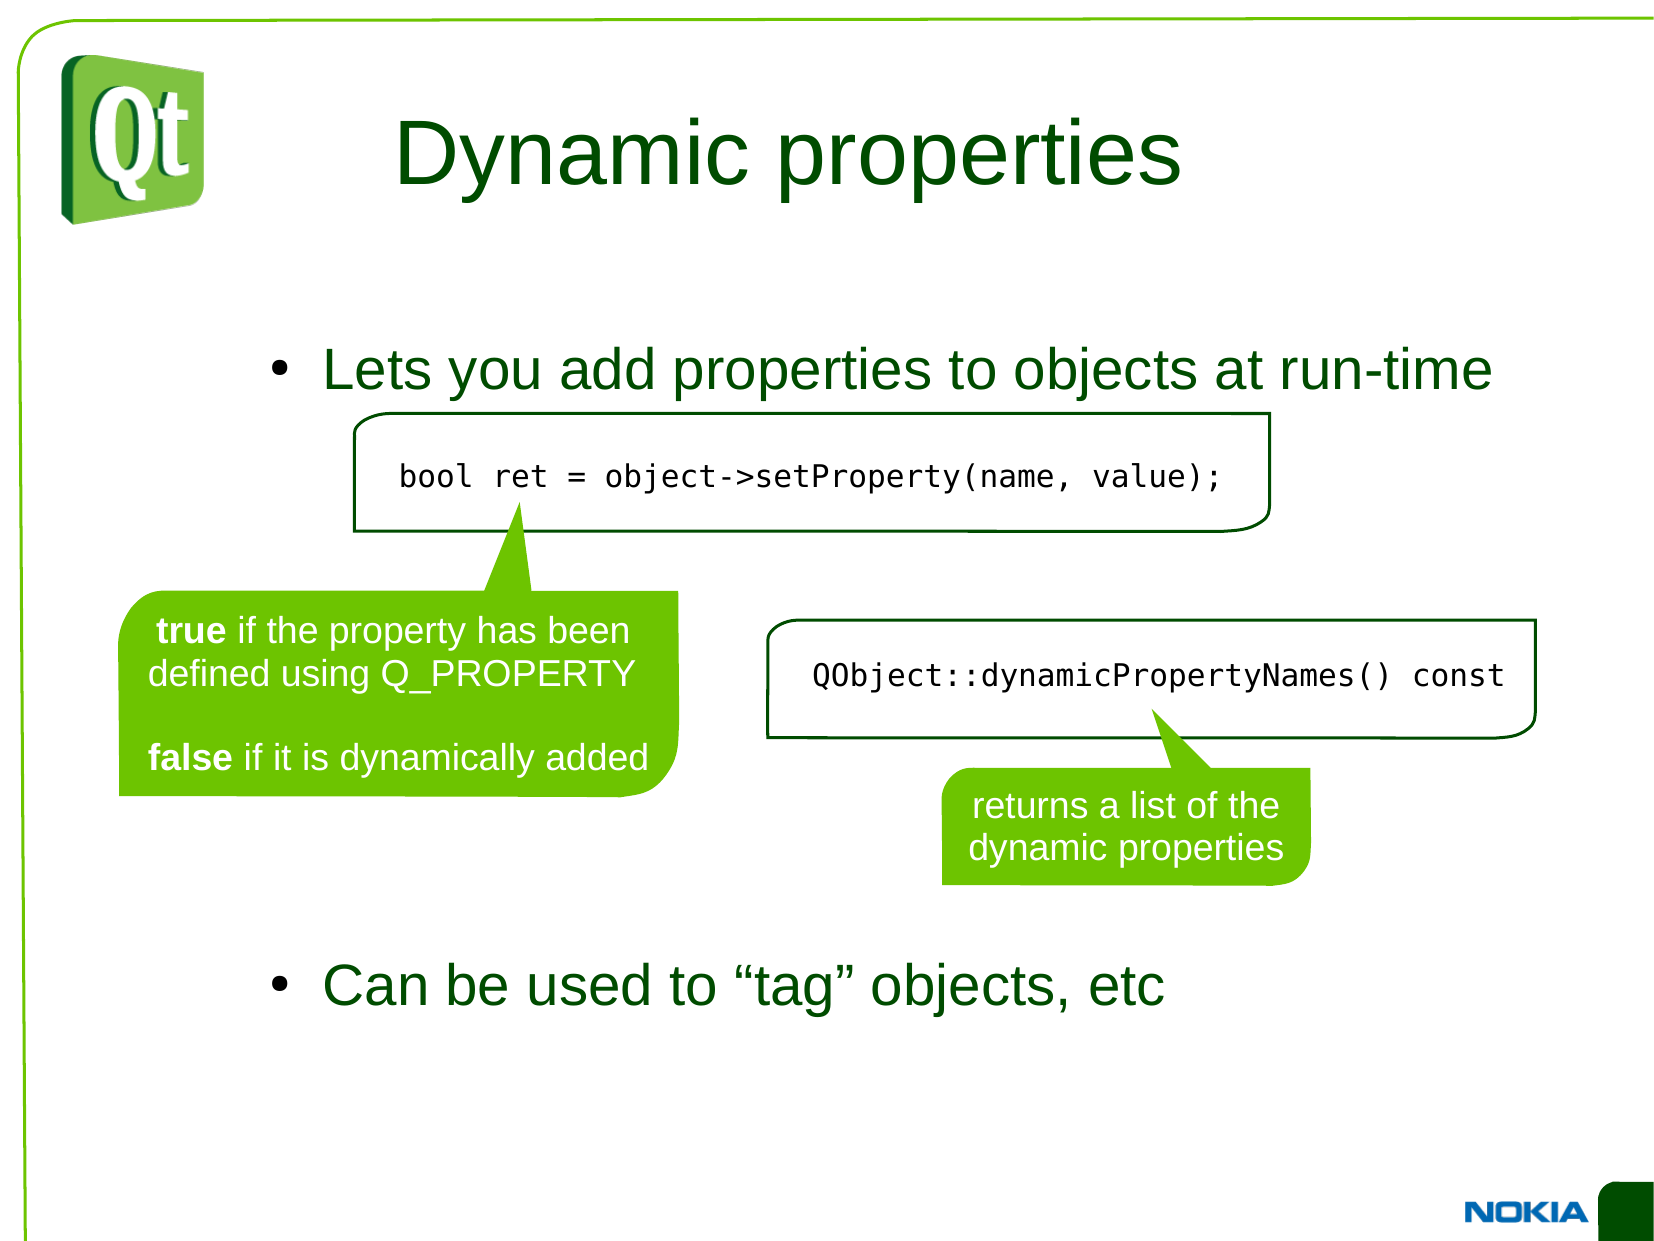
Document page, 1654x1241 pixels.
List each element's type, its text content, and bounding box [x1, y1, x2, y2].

text_box [1151, 708, 1210, 767]
text_box returns a list of the dynamic properties [941, 767, 1312, 886]
text_box true if the property has been defined using Q_PROPERTY false if it is dynamically added [118, 590, 680, 798]
text_box [484, 501, 532, 590]
list Lets you add properties to objects at run-time Can be used to “tag” objects, etc [251, 336, 1571, 1100]
title Dynamic properties [251, 49, 1327, 257]
picture [1465, 1201, 1589, 1223]
picture [61, 55, 204, 225]
text_box bool ret = object->setProperty(name, value); [383, 450, 1241, 539]
text_box QObject::dynamicPropertyNames() const [797, 649, 1523, 701]
